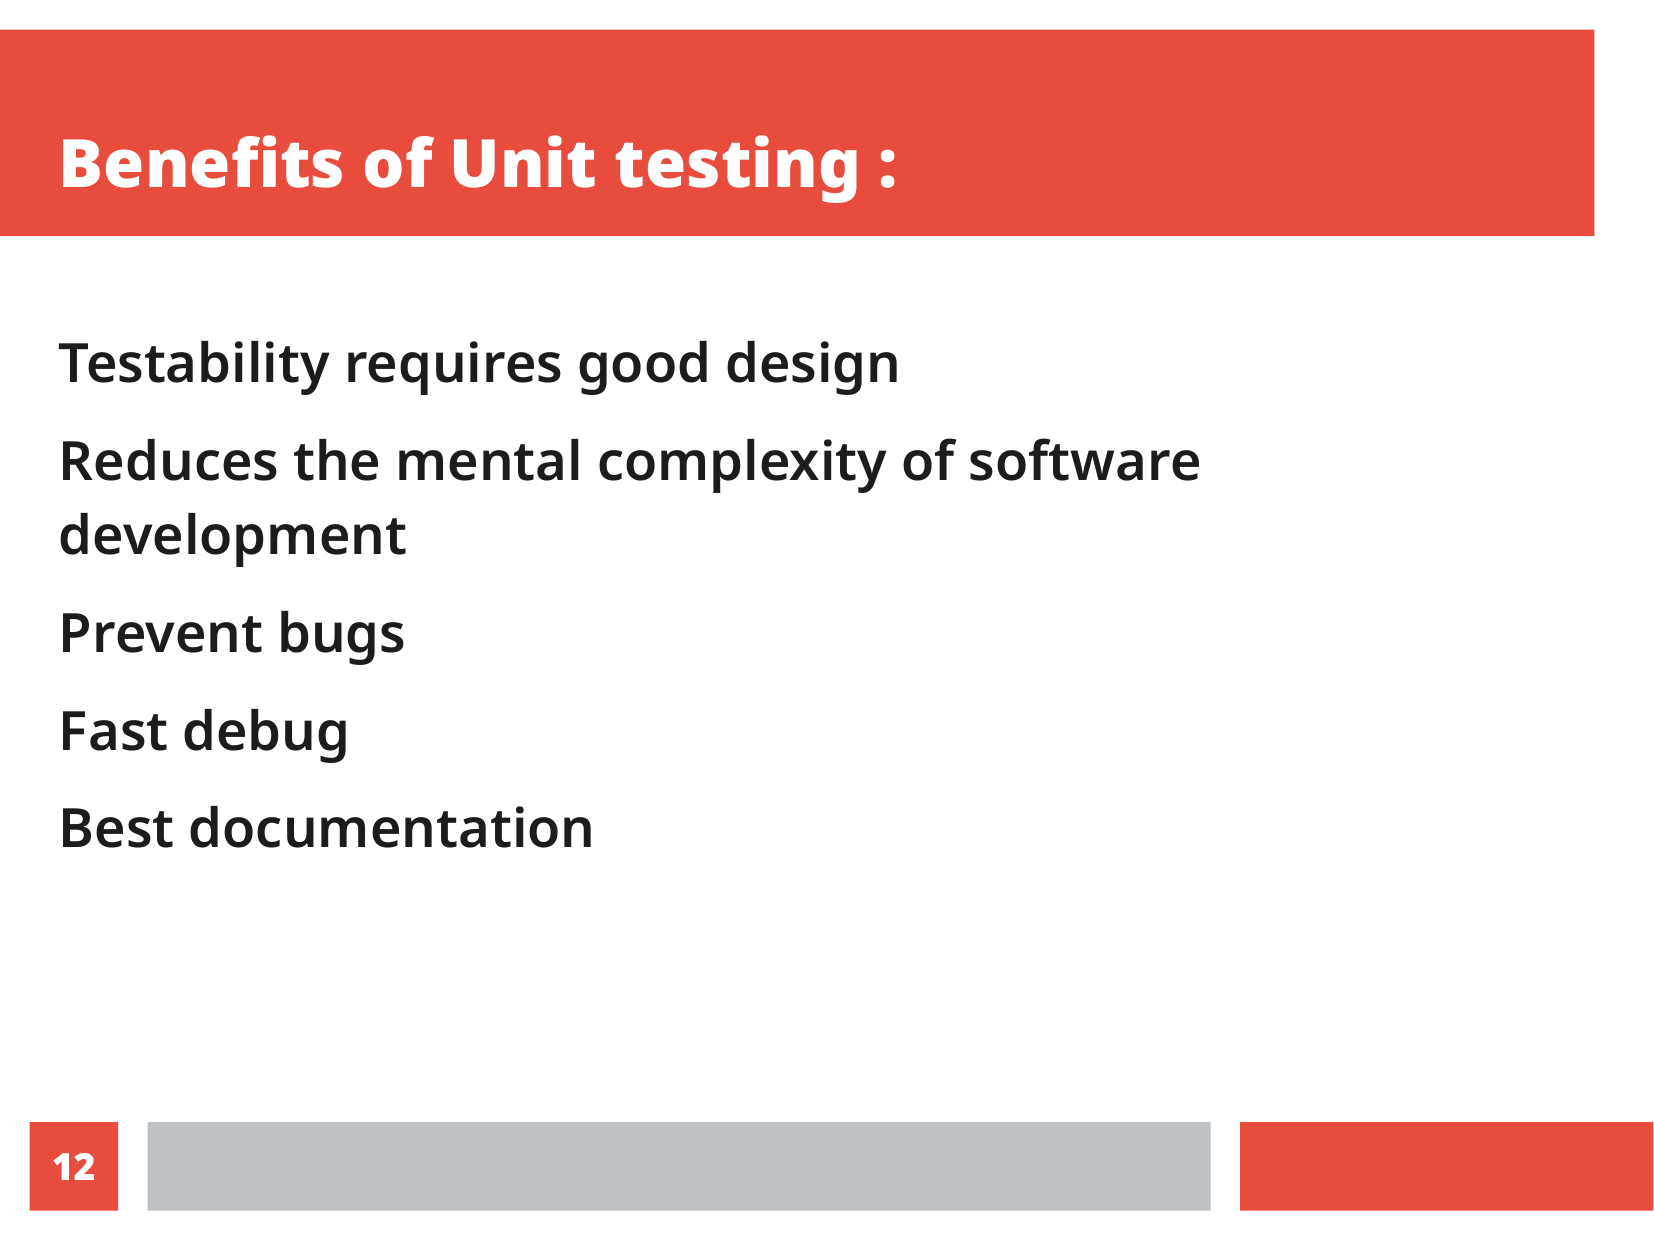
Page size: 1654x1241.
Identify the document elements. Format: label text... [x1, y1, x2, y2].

list Testability requires good design Reduces the mental complexity of software development Prevent bugs Fast debug Best documentation [59, 324, 1565, 1093]
title Benefits of Unit testing : [59, 59, 1595, 207]
